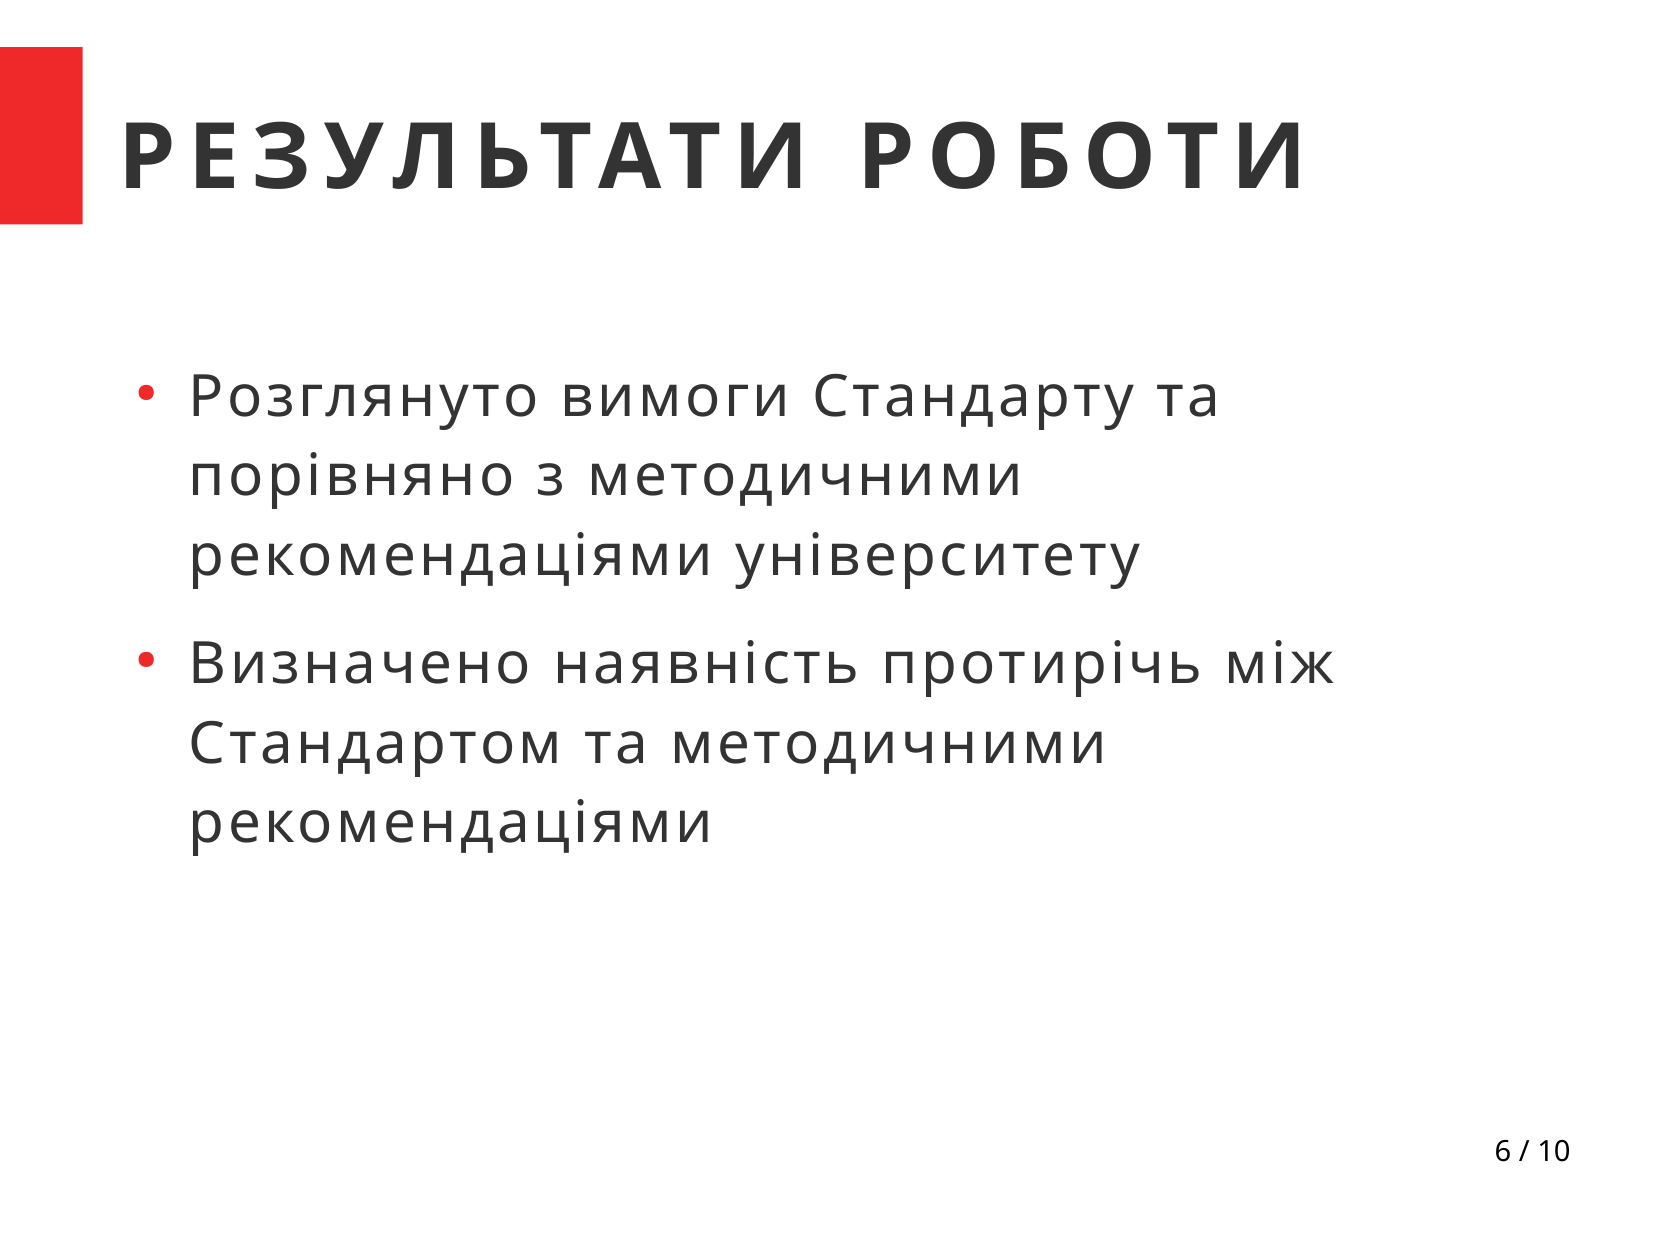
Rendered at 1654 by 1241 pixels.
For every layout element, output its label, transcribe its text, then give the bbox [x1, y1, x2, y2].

list Розглянуто вимоги Стандарту та порівняно з методичними рекомендаціями університету Визначено наявність протирічь між Стандартом та методичними рекомендаціями [118, 354, 1536, 859]
title Результати роботи [118, 49, 1571, 257]
